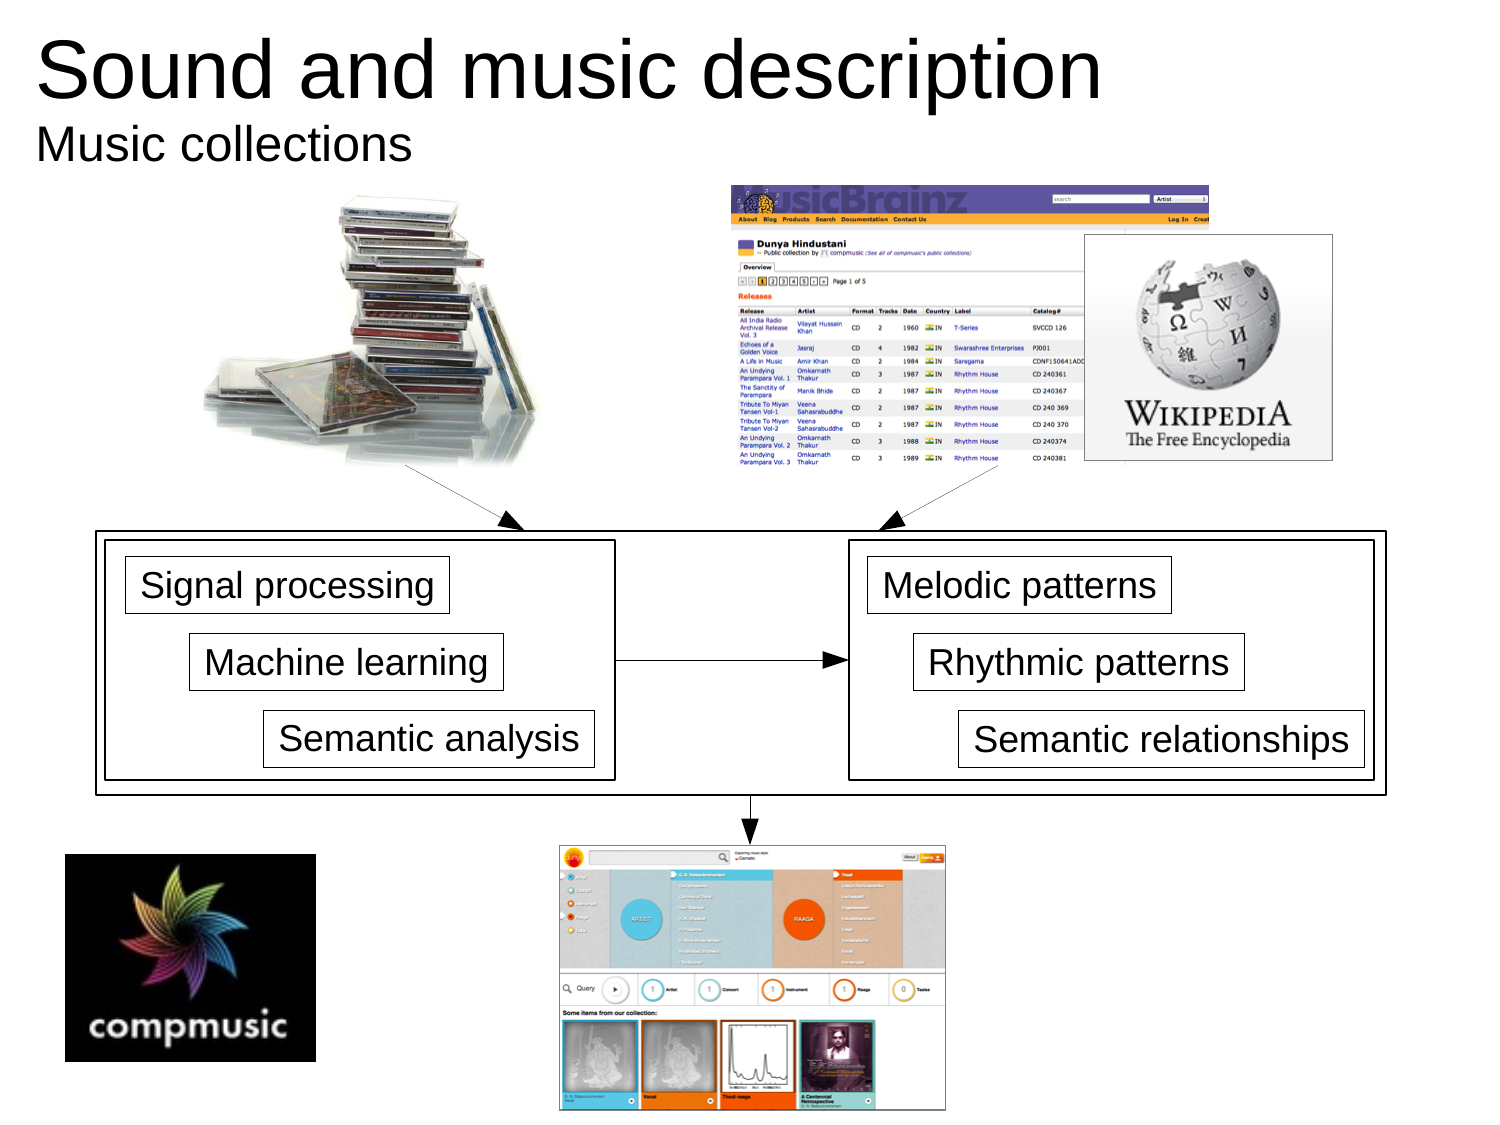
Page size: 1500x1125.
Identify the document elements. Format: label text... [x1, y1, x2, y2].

picture [65, 854, 316, 1062]
text_box [95, 530, 1386, 796]
picture [195, 189, 544, 480]
title Sound and music description Music collections [35, 24, 1386, 171]
picture [559, 845, 946, 1111]
picture [731, 185, 1333, 466]
